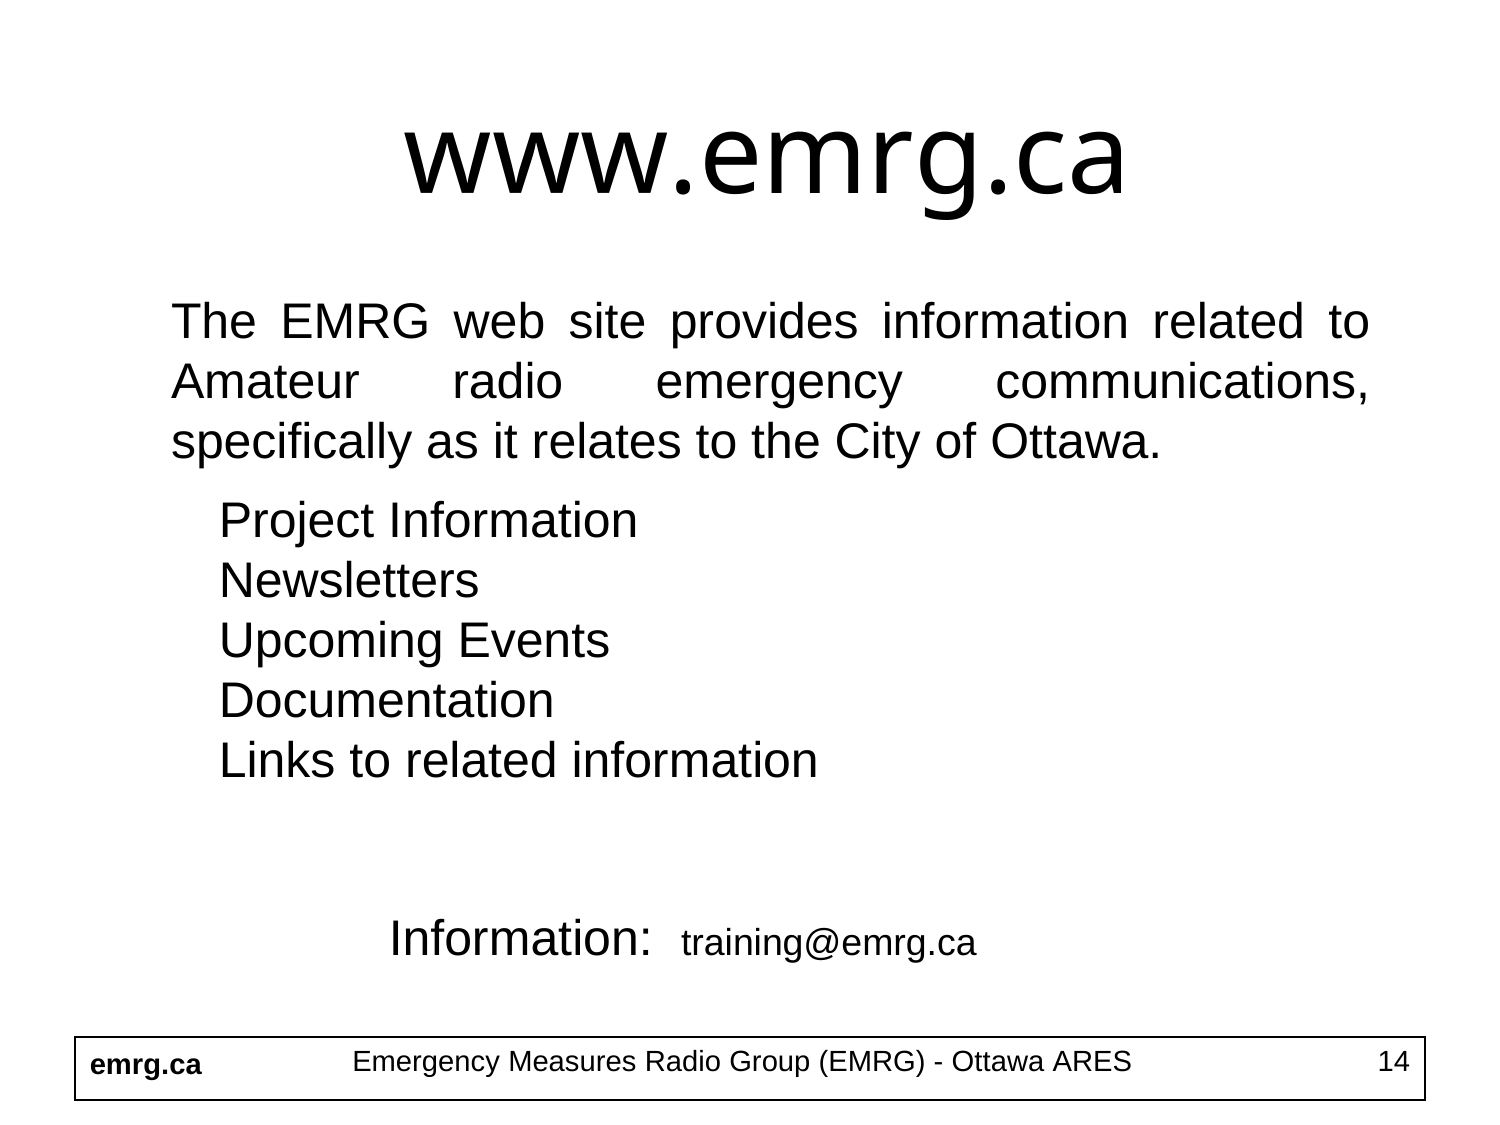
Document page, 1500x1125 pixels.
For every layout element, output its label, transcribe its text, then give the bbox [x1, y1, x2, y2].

text_box The EMRG web site provides information related to Amateur radio emergency communications, specifically as it relates to the City of Ottawa. Project Information Newsletters Upcoming Events Documentation Links to related information [156, 281, 1386, 796]
text_box Information: training@emrg.ca [235, 898, 1131, 974]
text_box www.emrg.ca [389, 73, 1147, 225]
